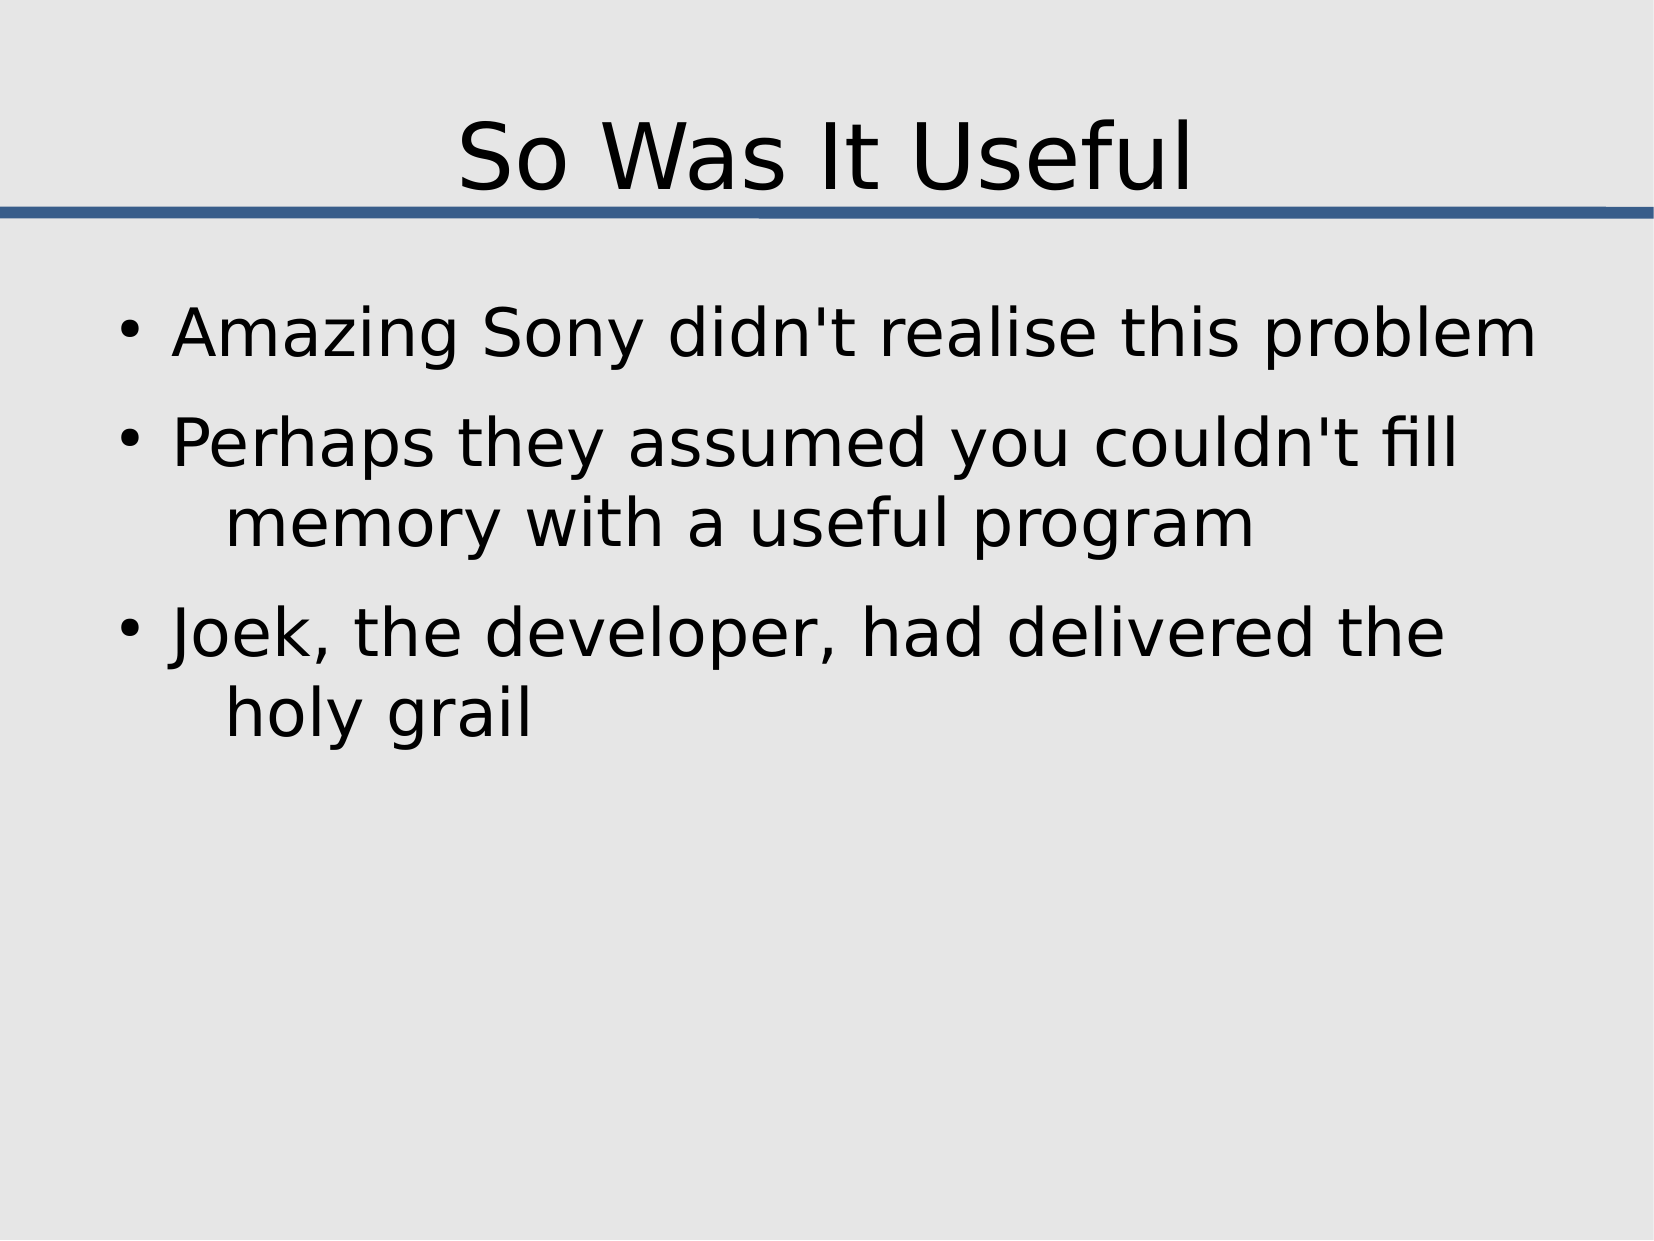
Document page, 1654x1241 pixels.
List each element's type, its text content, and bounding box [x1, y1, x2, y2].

title So Was It Useful [82, 56, 1571, 250]
list Amazing Sony didn't realise this problem Perhaps they assumed you couldn't fill memory with a useful program Joek, the developer, had delivered the holy grail [82, 290, 1571, 1094]
